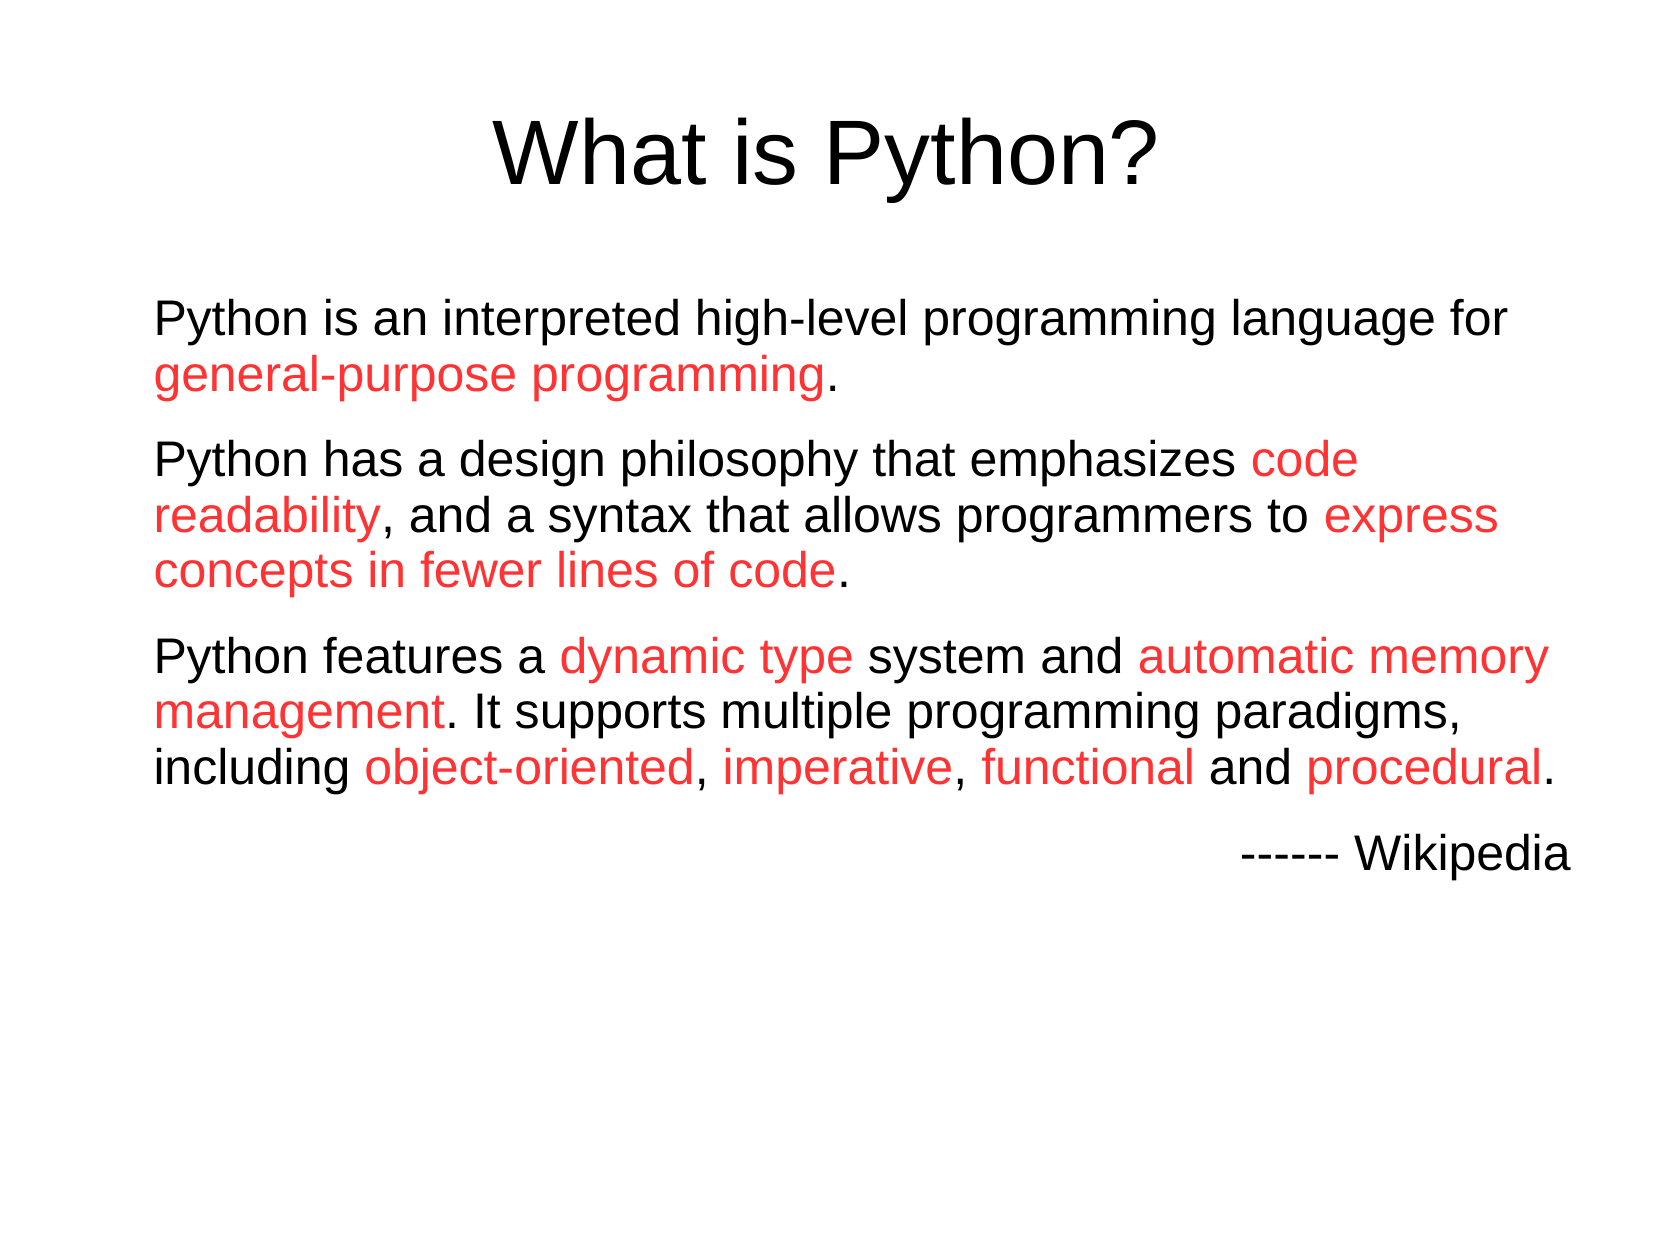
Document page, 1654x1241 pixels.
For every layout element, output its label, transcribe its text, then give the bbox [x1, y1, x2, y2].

title What is Python? [82, 49, 1571, 257]
list Python is an interpreted high-level programming language for general-purpose programming. Python has a design philosophy that emphasizes code readability, and a syntax that allows programmers to express concepts in fewer lines of code. Python features a dynamic type system and automatic memory management. It supports multiple programming paradigms, including object-oriented, imperative, functional and procedural. ------ Wikipedia [82, 290, 1571, 1010]
